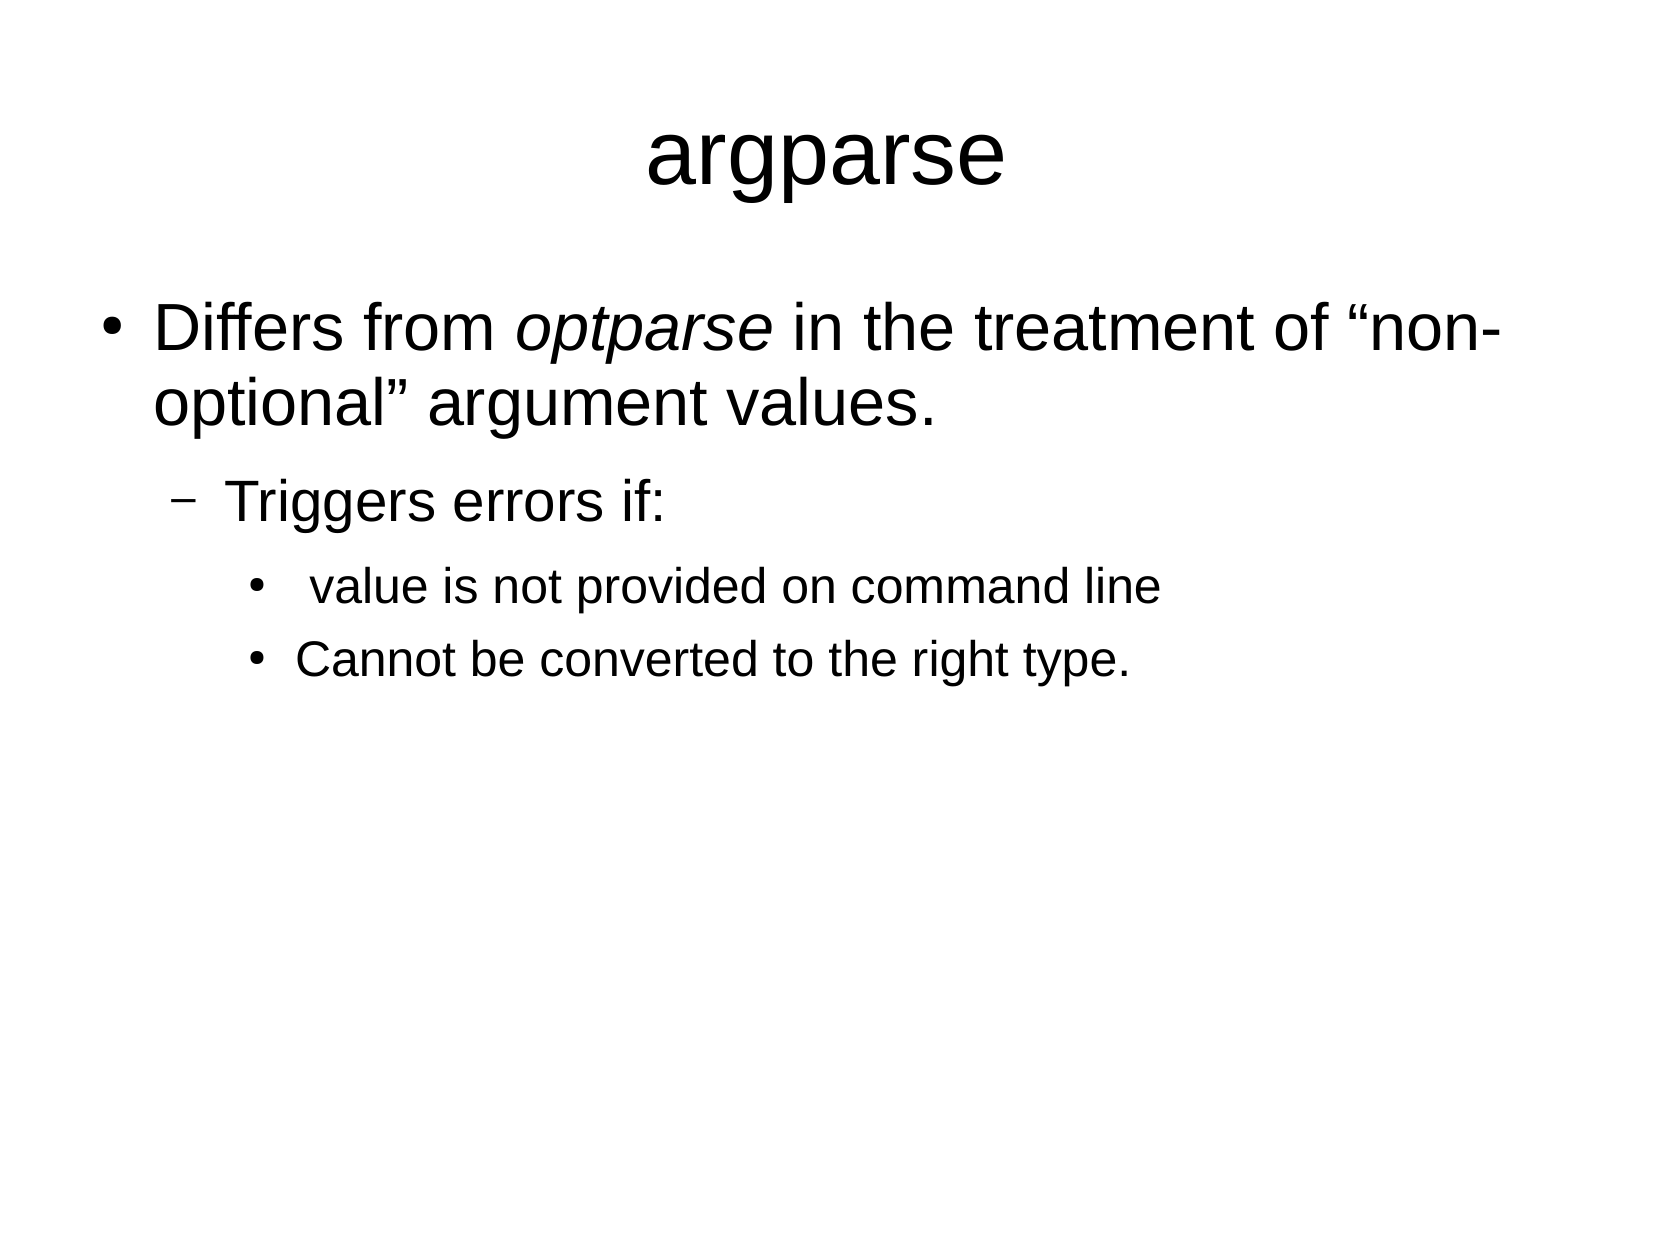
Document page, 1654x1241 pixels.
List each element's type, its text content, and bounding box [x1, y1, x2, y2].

list Differs from optparse in the treatment of “non-optional” argument values. Triggers errors if: value is not provided on command line Cannot be converted to the right type. [82, 290, 1538, 1010]
title argparse [82, 49, 1571, 257]
